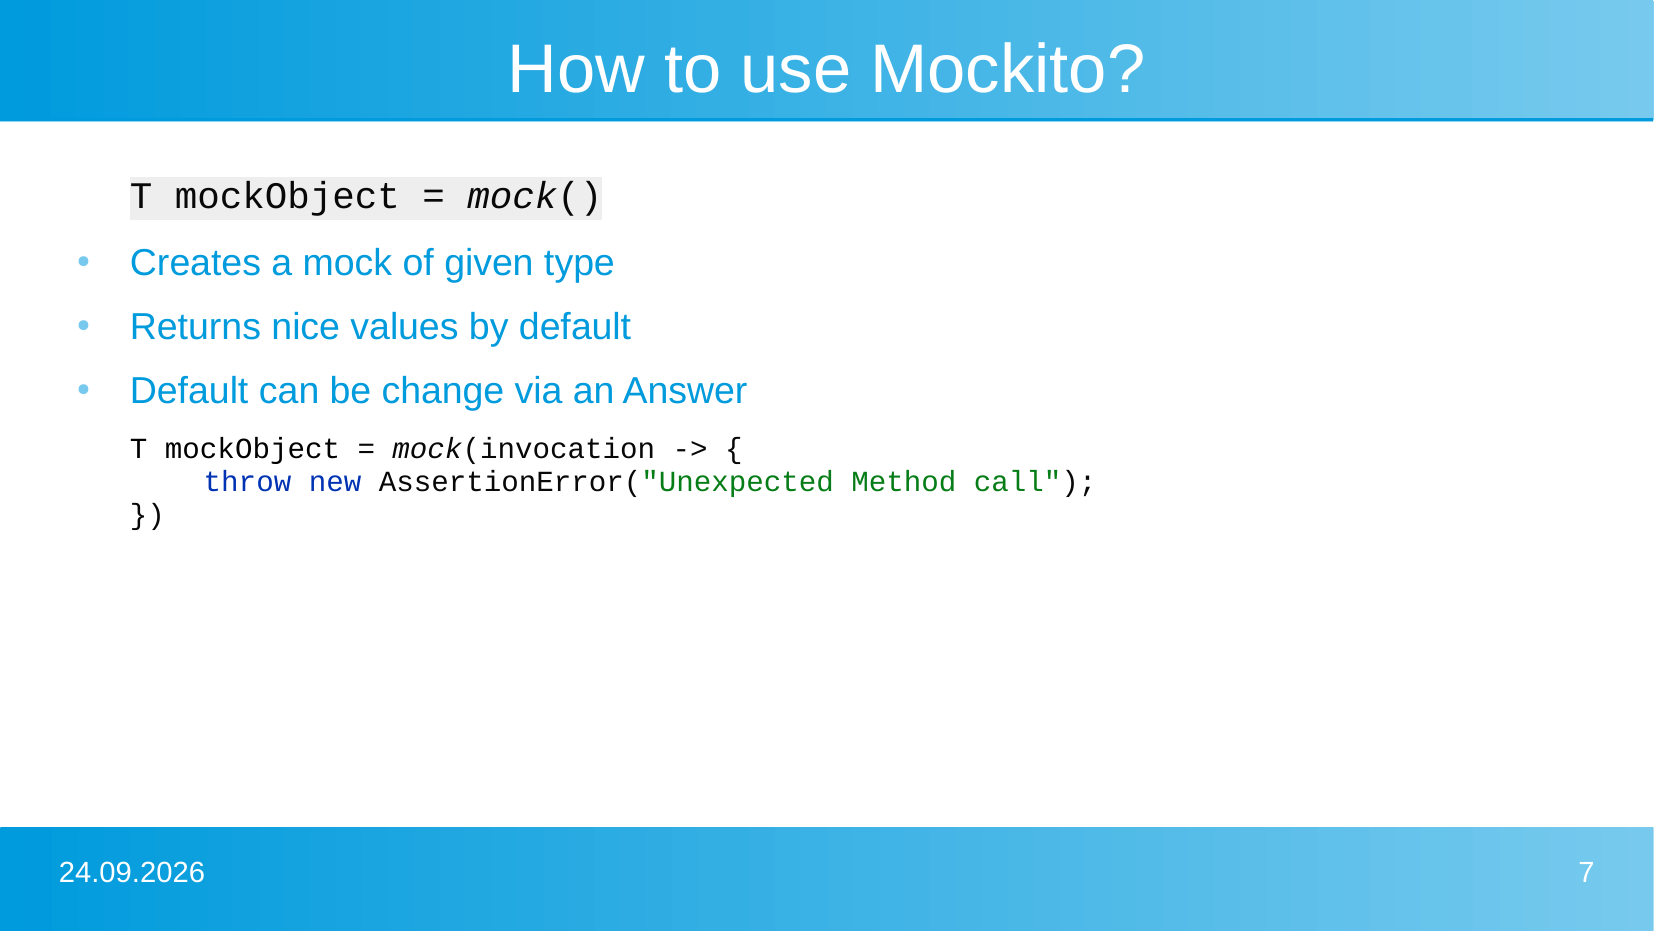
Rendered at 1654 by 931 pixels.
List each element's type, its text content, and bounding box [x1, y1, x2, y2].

list T mockObject = mock() Creates a mock of given type Returns nice values by default Default can be change via an Answer T mockObject = mock(invocation -> { throw new AssertionError("Unexpected Method call"); }) [59, 177, 1595, 768]
title How to use Mockito? [59, 29, 1595, 108]
